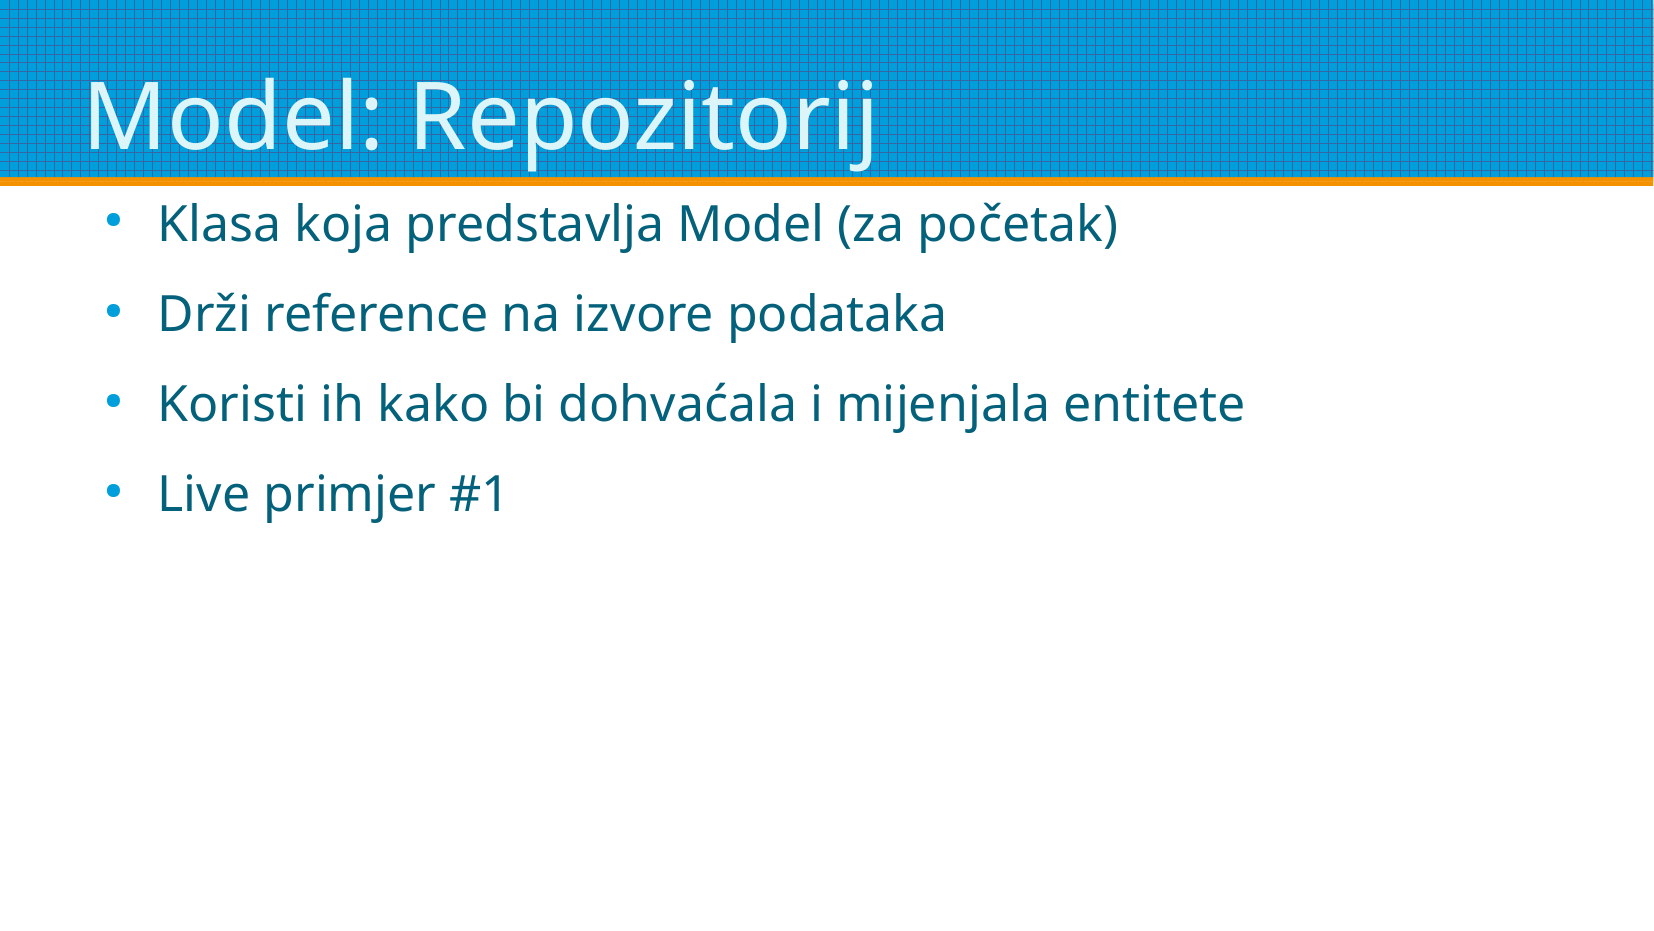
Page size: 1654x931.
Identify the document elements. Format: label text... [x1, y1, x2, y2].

title Model: Repozitorij [82, 14, 1571, 178]
list Klasa koja predstavlja Model (za početak) Drži reference na izvore podataka Koristi ih kako bi dohvaćala i mijenjala entitete Live primjer #1 [86, 187, 1576, 764]
